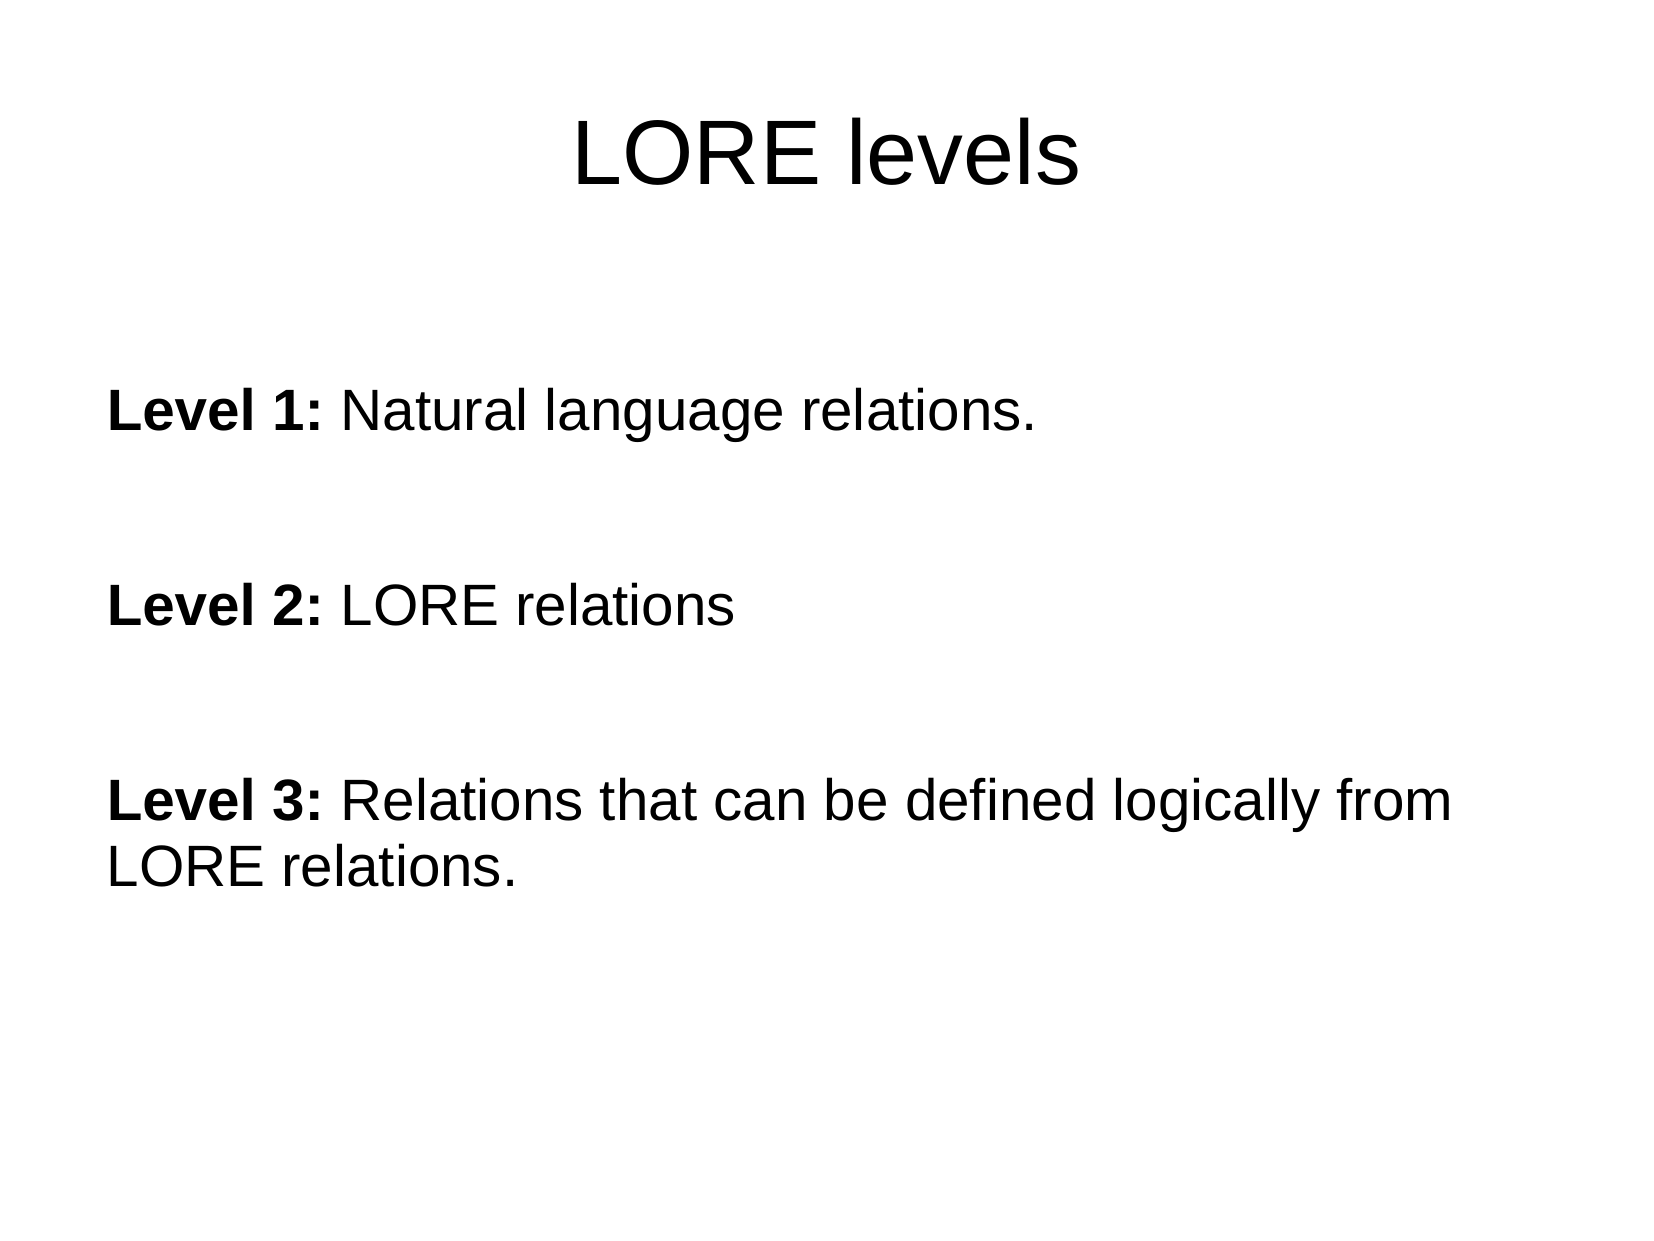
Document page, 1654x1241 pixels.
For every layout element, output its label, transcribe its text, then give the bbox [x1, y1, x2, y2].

text_box Level 1: Natural language relations. Level 2: LORE relations Level 3: Relations that can be defined logically from LORE relations. [92, 305, 1567, 974]
title LORE levels [82, 49, 1571, 257]
